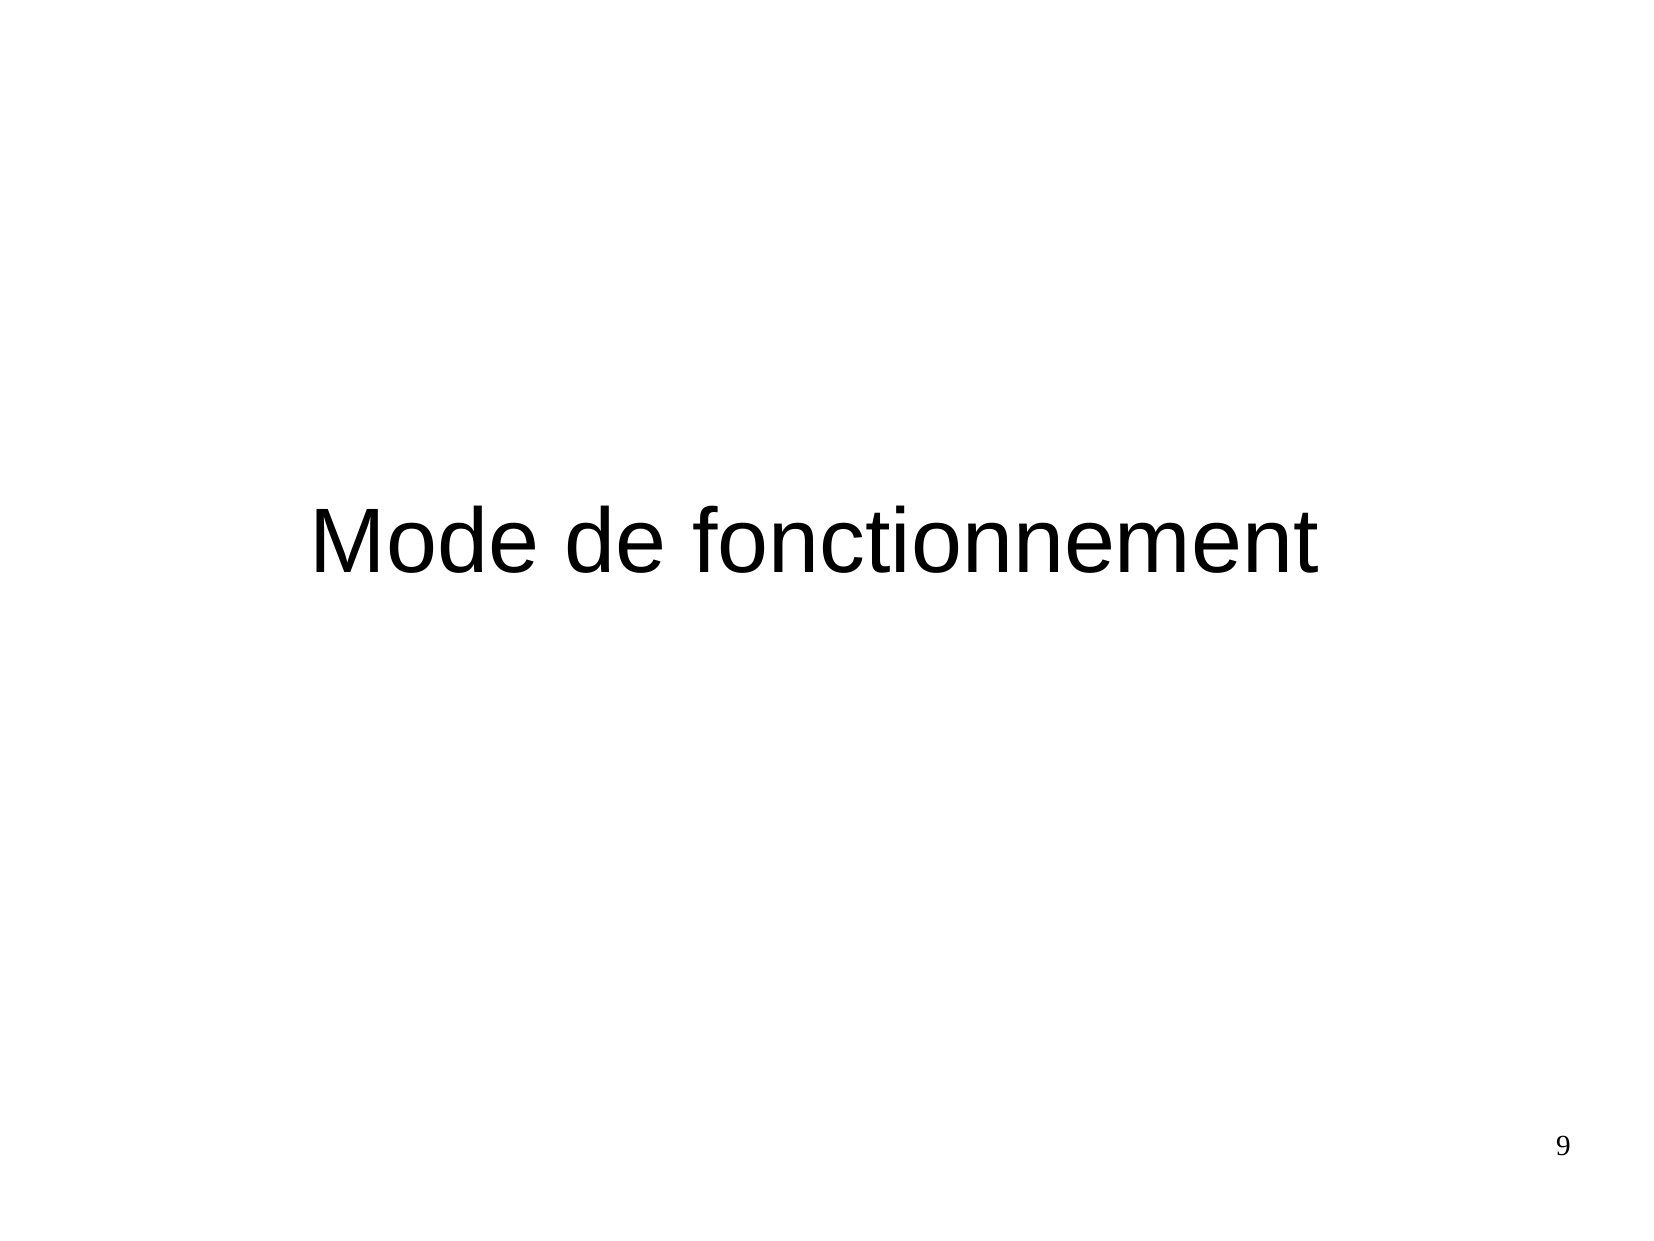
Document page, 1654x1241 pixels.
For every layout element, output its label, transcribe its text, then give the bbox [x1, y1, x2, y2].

title Mode de fonctionnement [70, 437, 1559, 645]
